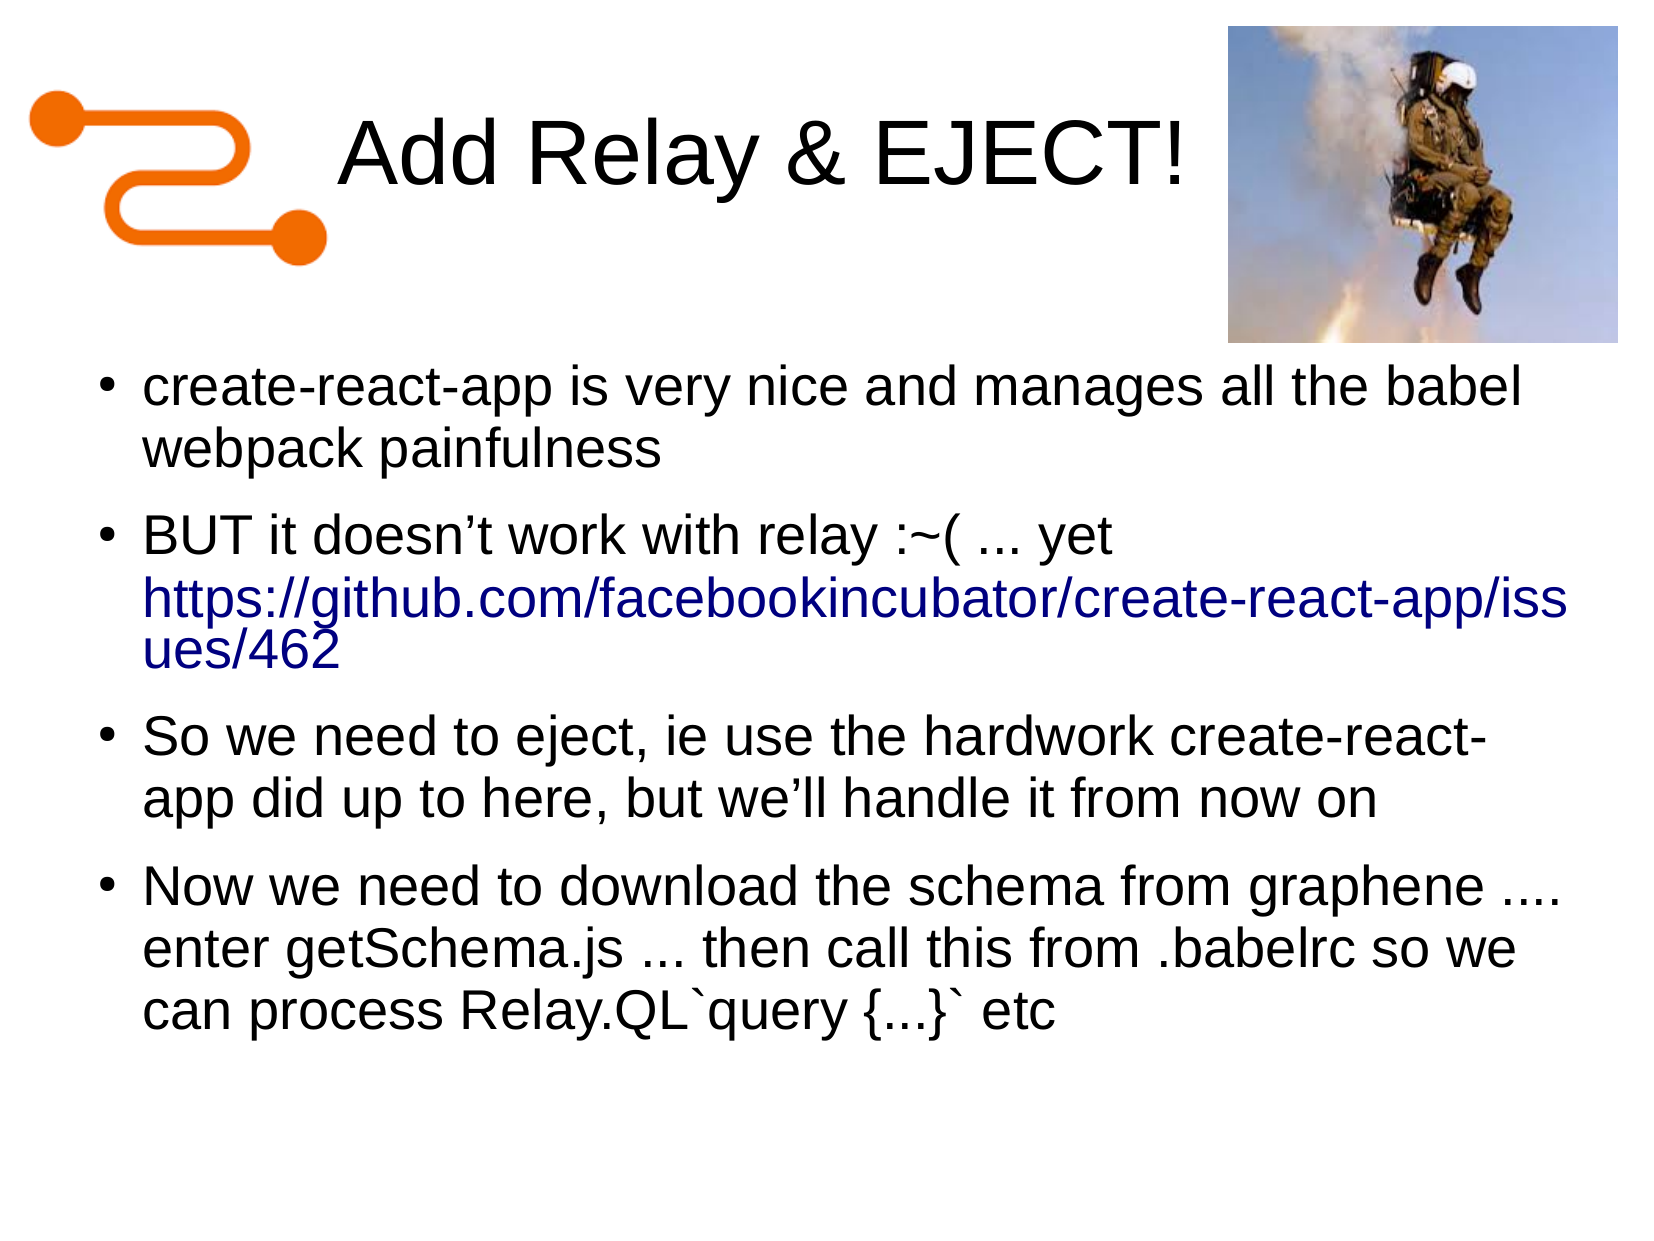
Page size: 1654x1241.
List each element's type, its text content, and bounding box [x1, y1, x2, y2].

list create-react-app is very nice and manages all the babel webpack painfulness BUT it doesn’t work with relay :~( ... yet https://github.com/facebookincubator/create-react-app/issues/462 So we need to eject, ie use the hardwork create-react-app did up to here, but we’ll handle it from now on Now we need to download the schema from graphene .... enter getSchema.js ... then call this from .babelrc so we can process Relay.QL`query {...}` etc [82, 354, 1571, 1010]
title Add Relay & EJECT! [82, 49, 1228, 257]
picture [1228, 26, 1618, 343]
picture [2, 2, 355, 355]
